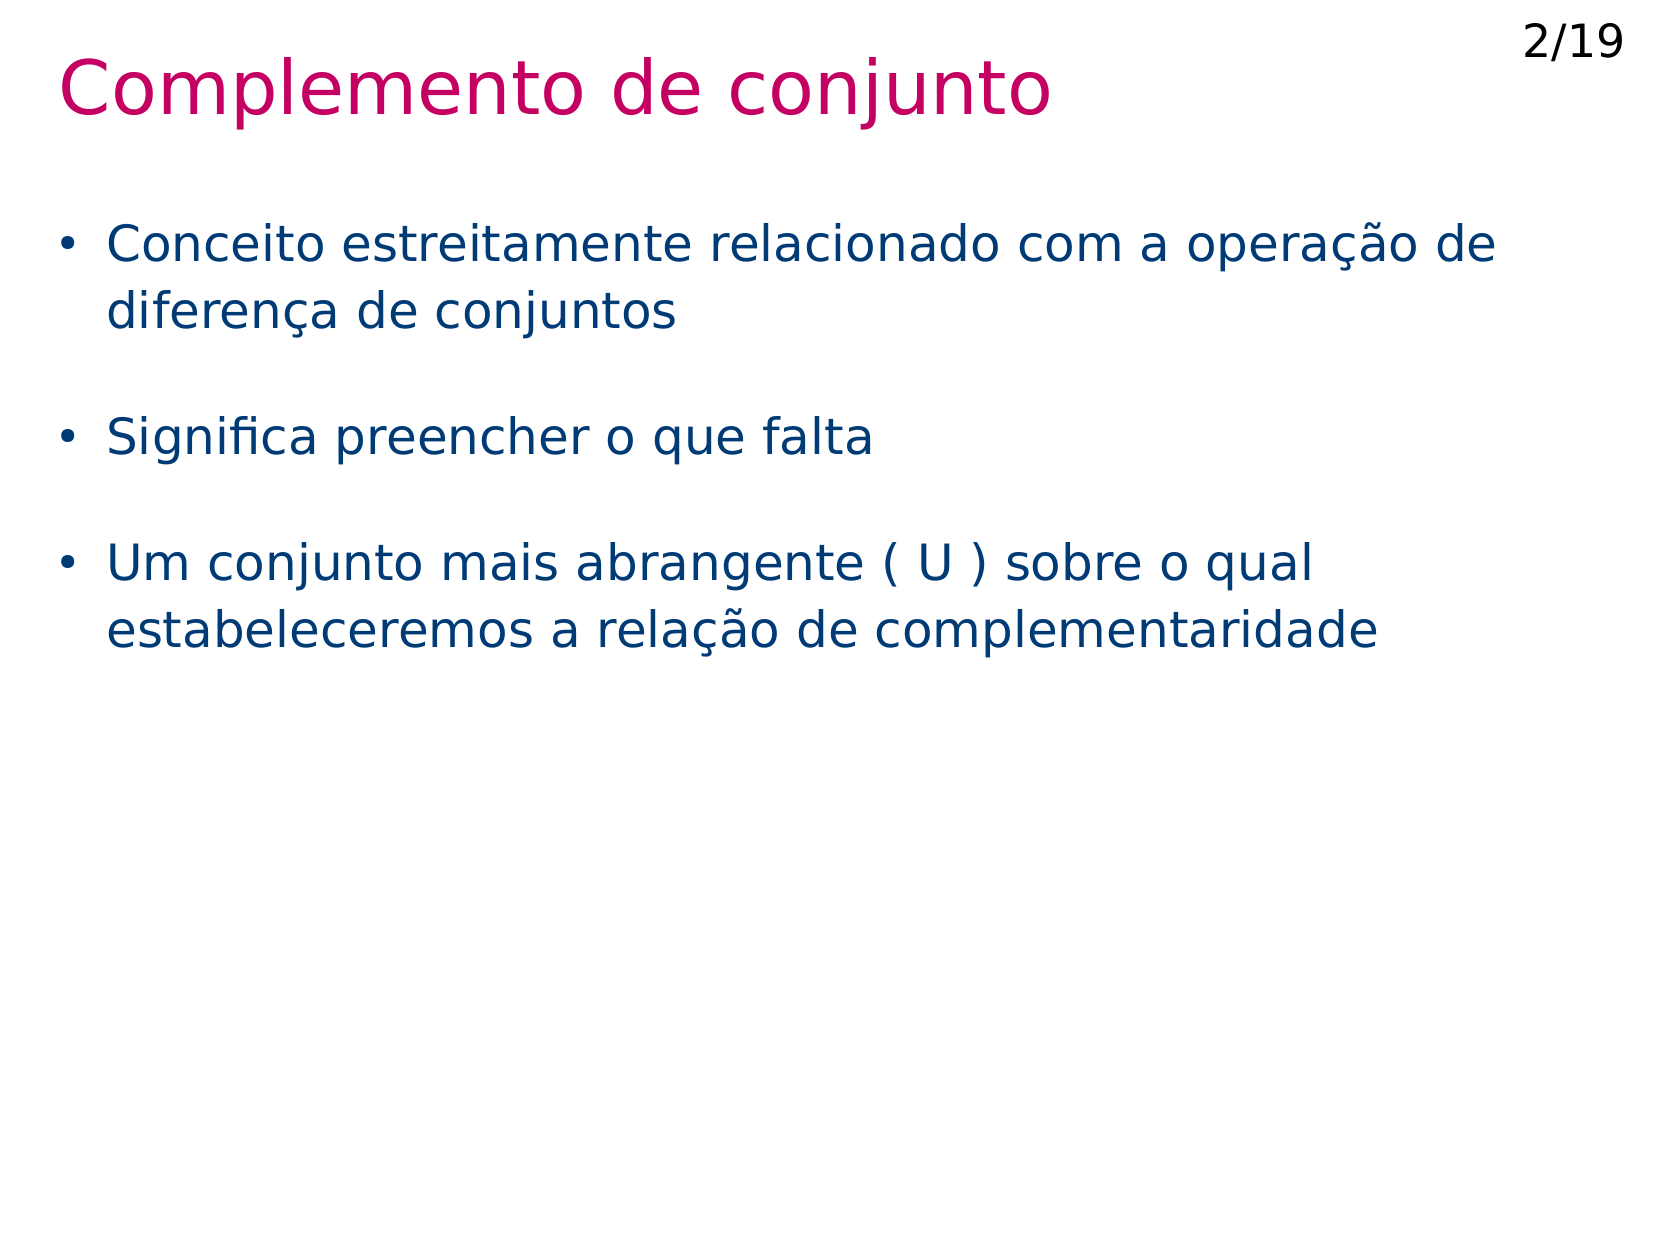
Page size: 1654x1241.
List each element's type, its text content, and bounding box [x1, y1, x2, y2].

title Complemento de conjunto [59, 29, 1625, 148]
list Conceito estreitamente relacionado com a operação de diferença de conjuntos Significa preencher o que falta Um conjunto mais abrangente ( U ) sobre o qual estabeleceremos a relação de complementaridade [59, 206, 1625, 1211]
